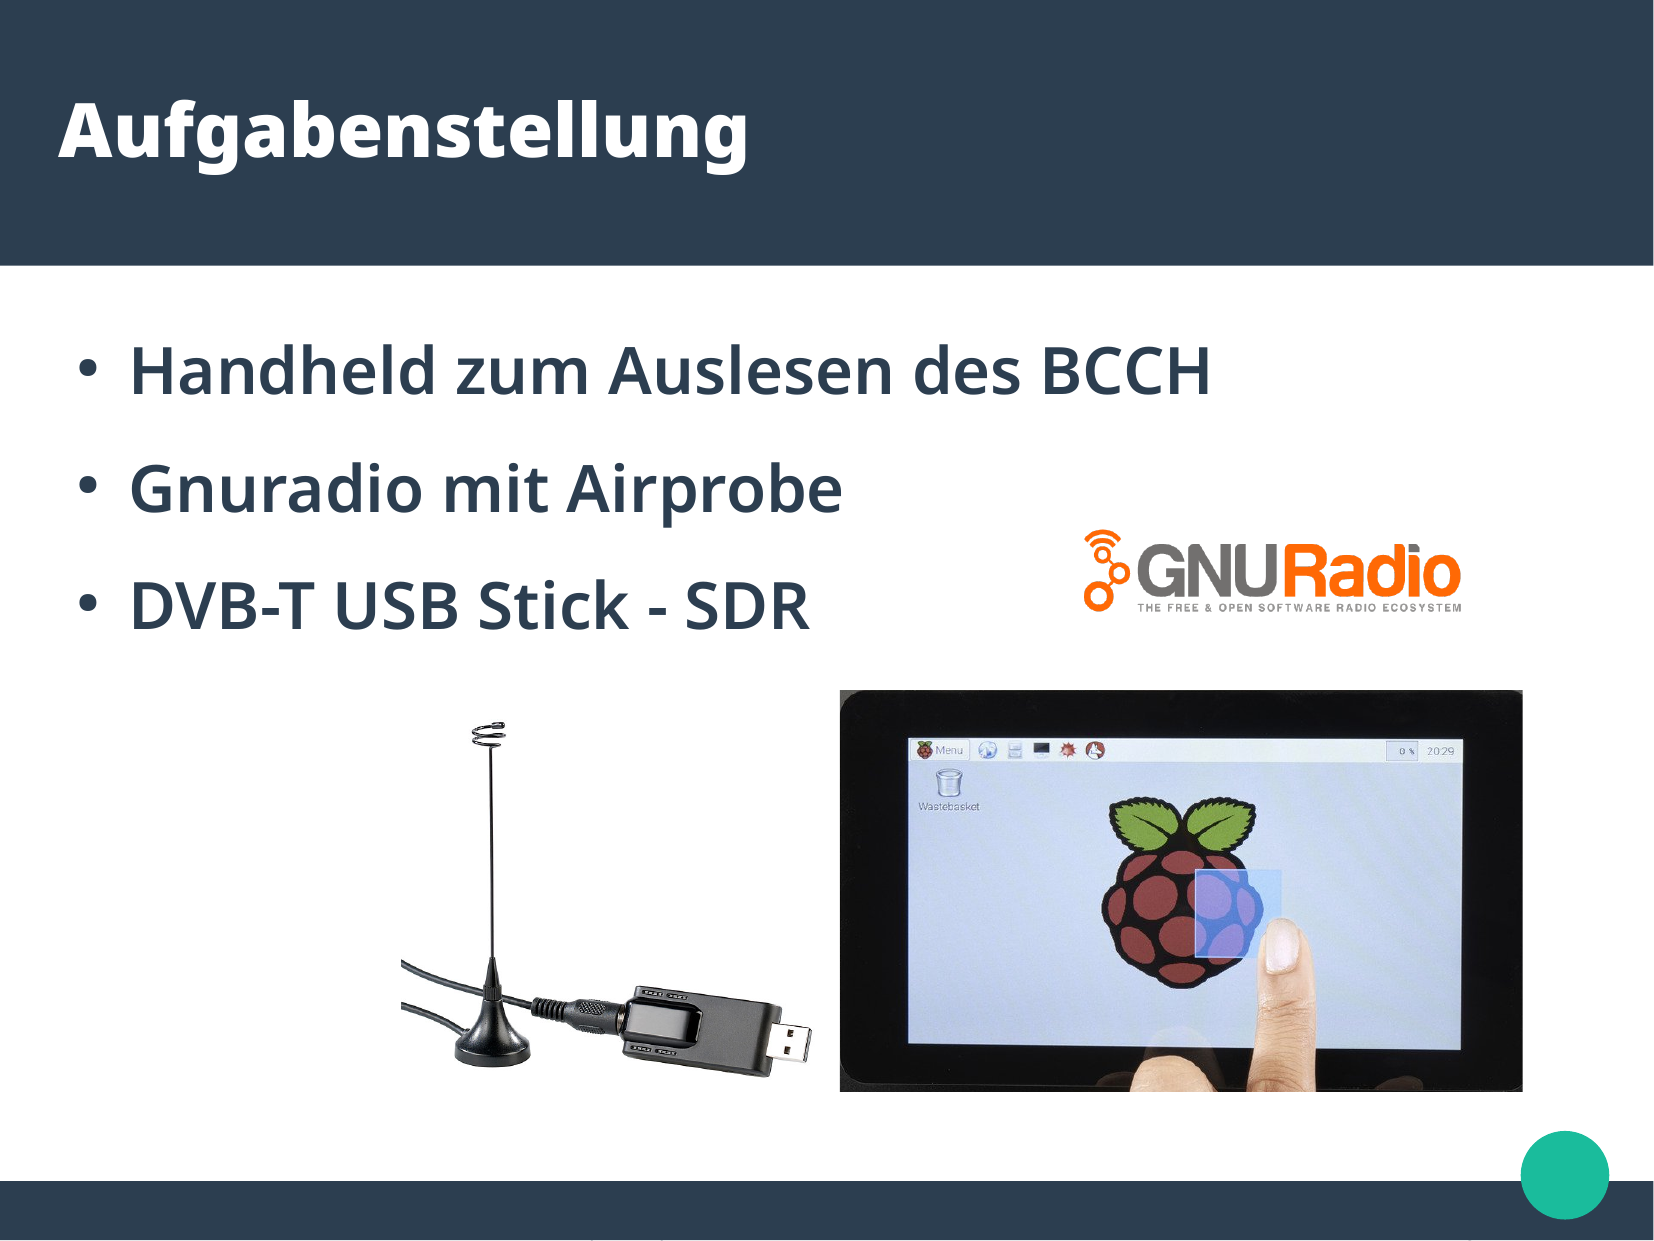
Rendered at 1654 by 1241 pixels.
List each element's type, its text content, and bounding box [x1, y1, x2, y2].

title Aufgabenstellung [59, 49, 1595, 207]
list Handheld zum Auslesen des BCCH Gnuradio mit Airprobe DVB-T USB Stick - SDR Bildquellen: pearl.de Adafruit.com Gnuradio.org [59, 324, 1595, 1241]
picture [1075, 524, 1471, 617]
picture [367, 690, 1523, 1092]
